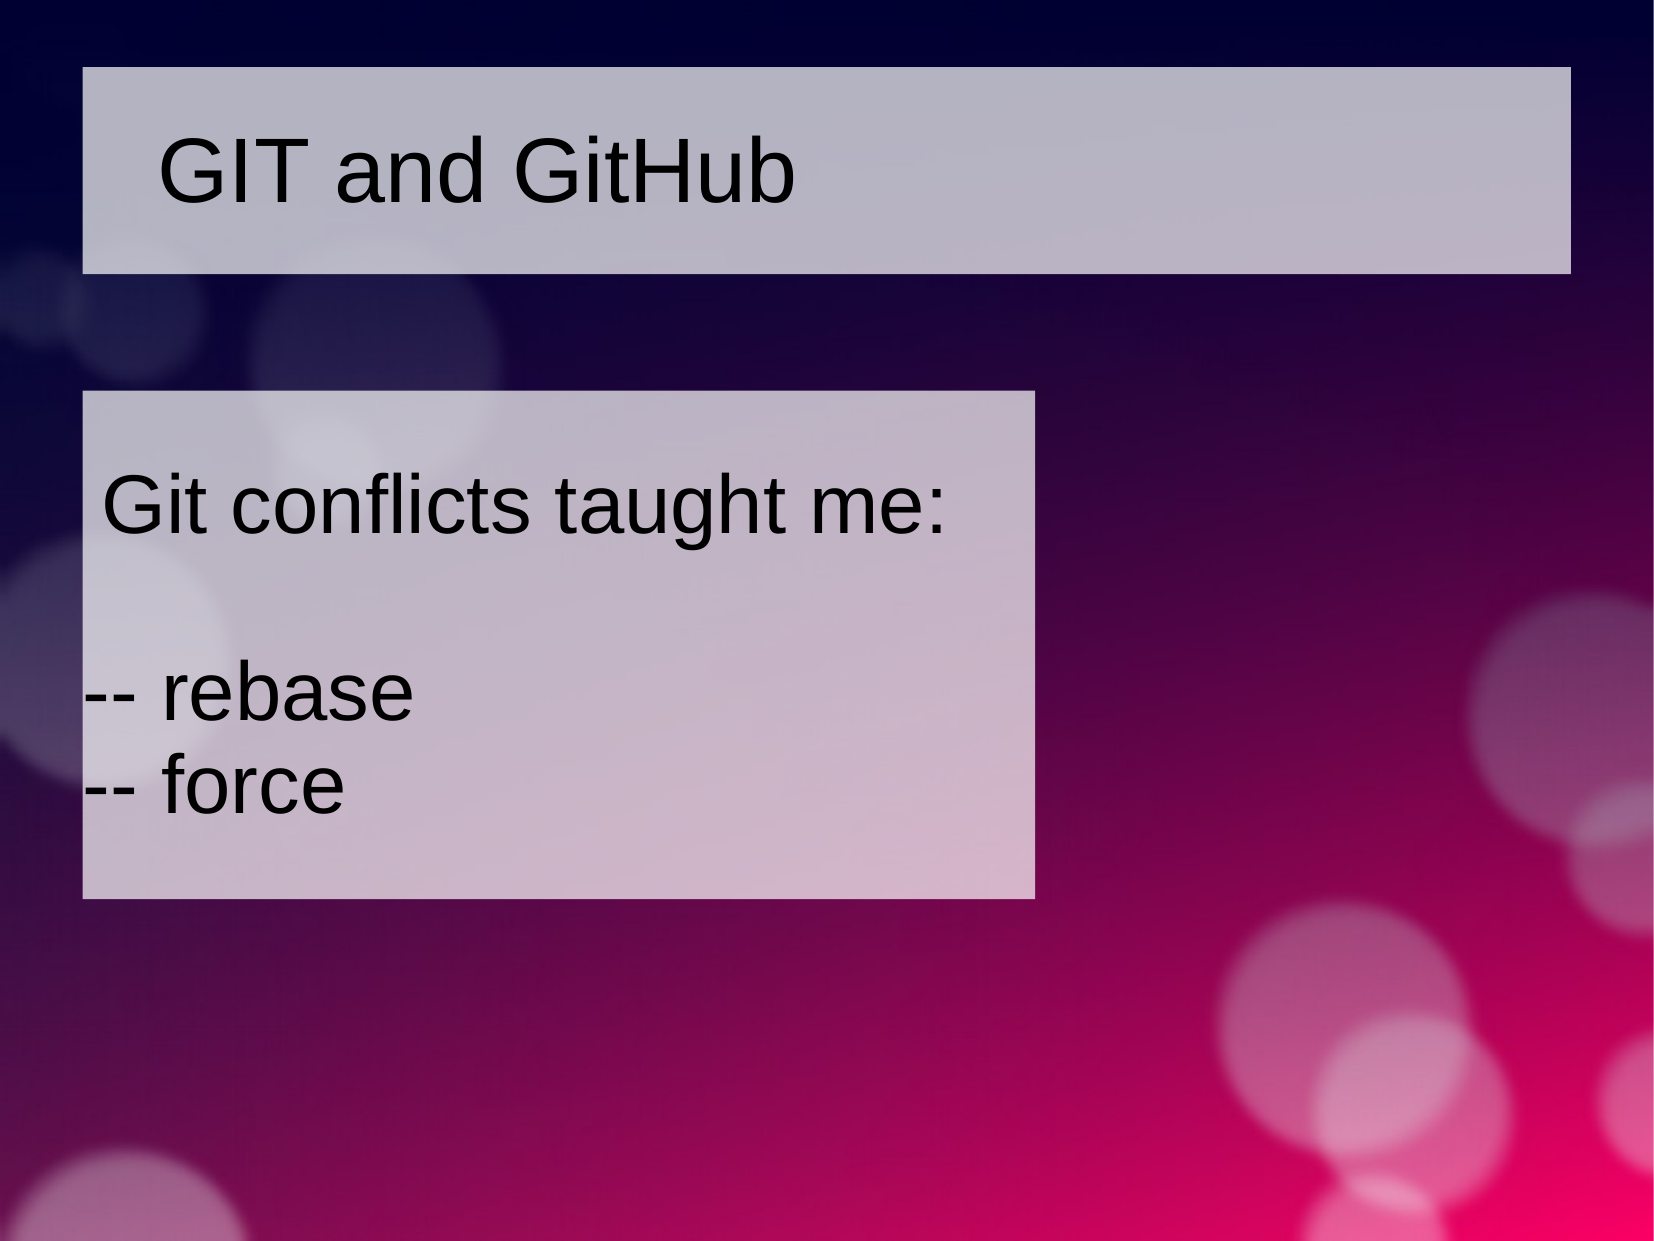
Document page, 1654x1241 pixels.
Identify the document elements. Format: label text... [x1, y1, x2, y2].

picture [0, 0, 1654, 1241]
title GIT and GitHub [82, 67, 1571, 275]
subtitle Git conflicts taught me: -- rebase -- force [82, 390, 1036, 900]
